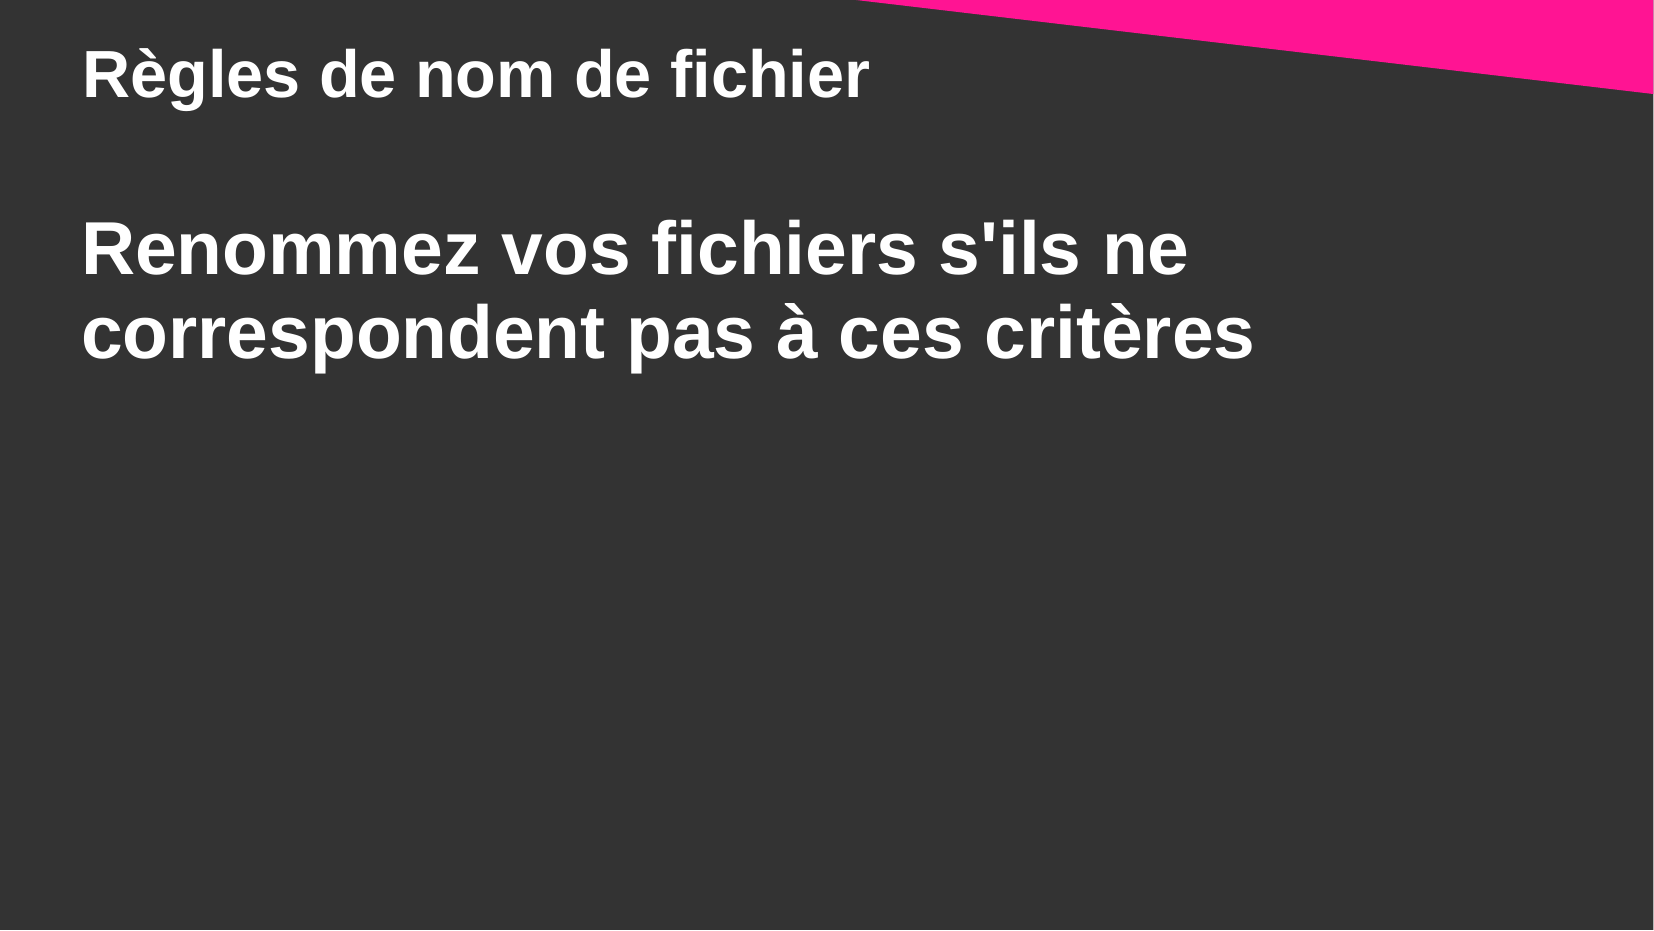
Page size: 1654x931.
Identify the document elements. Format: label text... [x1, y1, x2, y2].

text_box [856, 0, 1654, 95]
title Règles de nom de fichier [82, 37, 1571, 122]
list Renommez vos fichiers s'ils ne correspondent pas à ces critères [80, 206, 1335, 461]
